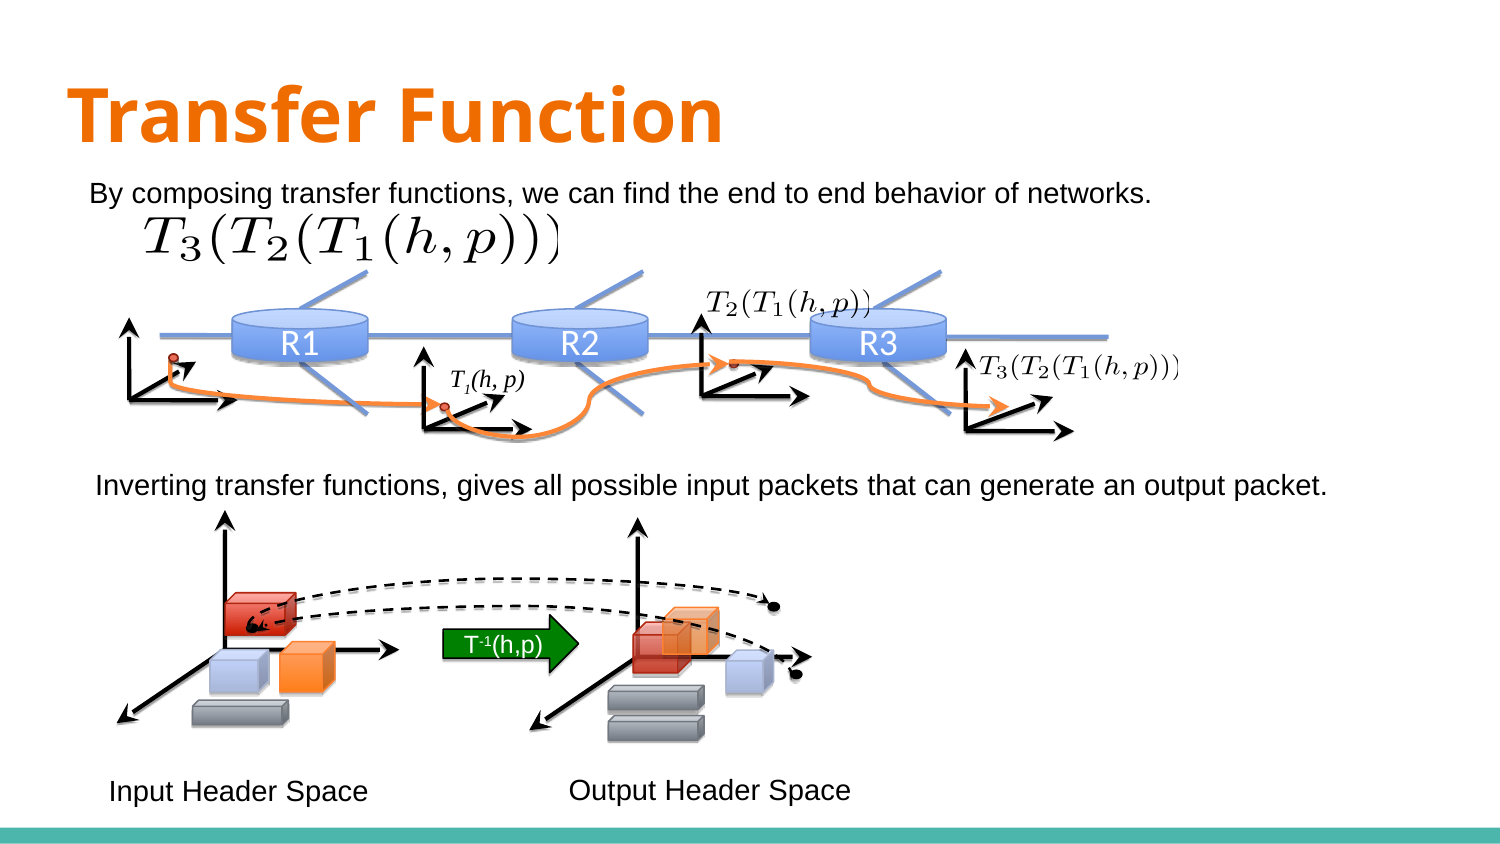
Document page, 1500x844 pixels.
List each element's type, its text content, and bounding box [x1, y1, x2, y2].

picture [706, 289, 869, 318]
text_box [768, 602, 780, 611]
text_box [280, 643, 335, 692]
text_box R3 [810, 320, 947, 362]
list Inverting transfer functions, gives all possible input packets that can generate an output packet. [56, 450, 1455, 521]
text_box [726, 651, 774, 693]
text_box [440, 403, 450, 411]
list By composing transfer functions, we can find the end to end behavior of networks. [51, 159, 1449, 229]
text_box R2 [512, 321, 648, 362]
text_box [193, 701, 289, 725]
text_box Output Header Space [553, 763, 891, 801]
text_box [793, 670, 802, 679]
picture [143, 213, 558, 264]
title Transfer Function [51, 52, 1449, 159]
picture [979, 354, 1178, 380]
text_box Input Header Space [93, 764, 431, 802]
text_box T1(h, p) [436, 356, 549, 396]
text_box [210, 651, 269, 692]
text_box [225, 594, 296, 636]
text_box [168, 353, 178, 362]
text_box [633, 608, 719, 673]
text_box [608, 717, 704, 741]
text_box T-1(h,p) [443, 614, 579, 673]
text_box R1 [232, 321, 368, 362]
text_box [608, 687, 704, 710]
